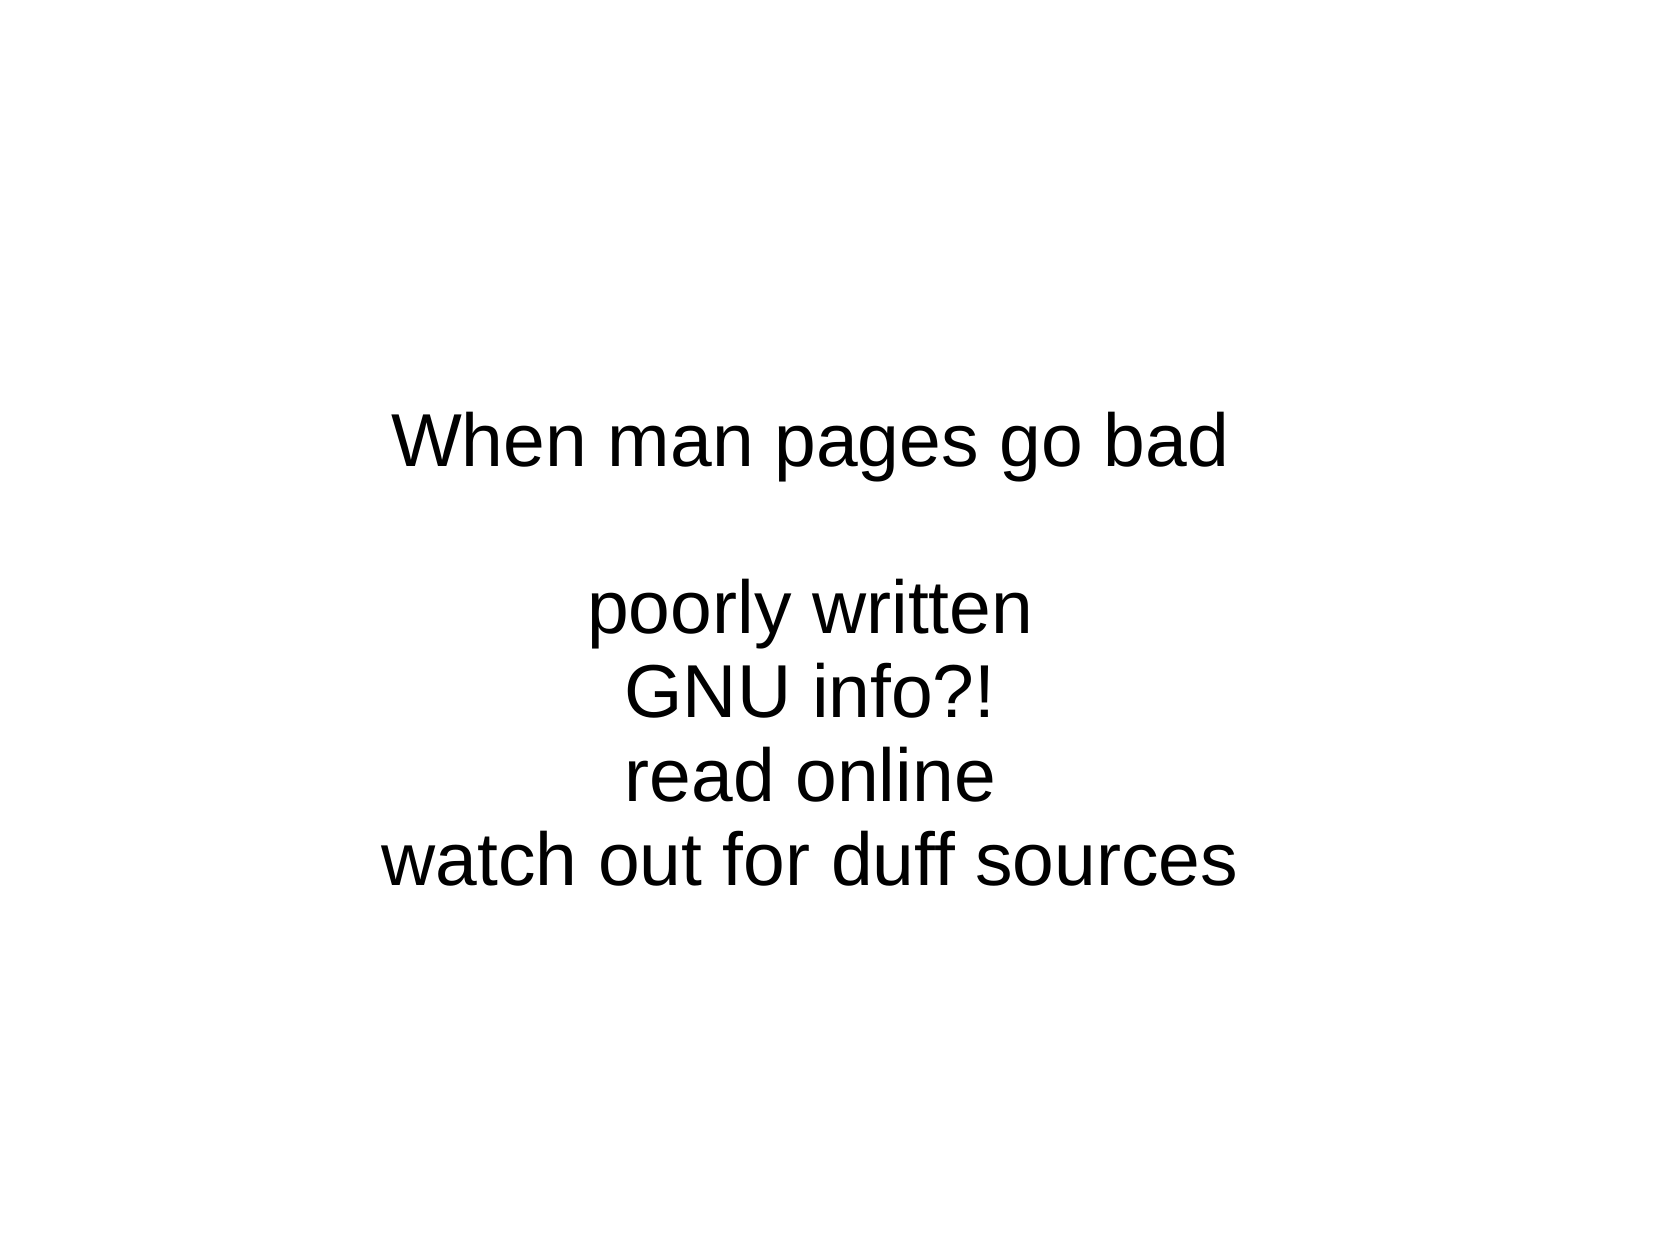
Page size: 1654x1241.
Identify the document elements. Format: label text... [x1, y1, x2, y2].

text_box When man pages go bad poorly written GNU info?! read online watch out for duff sources [82, 290, 1538, 1010]
